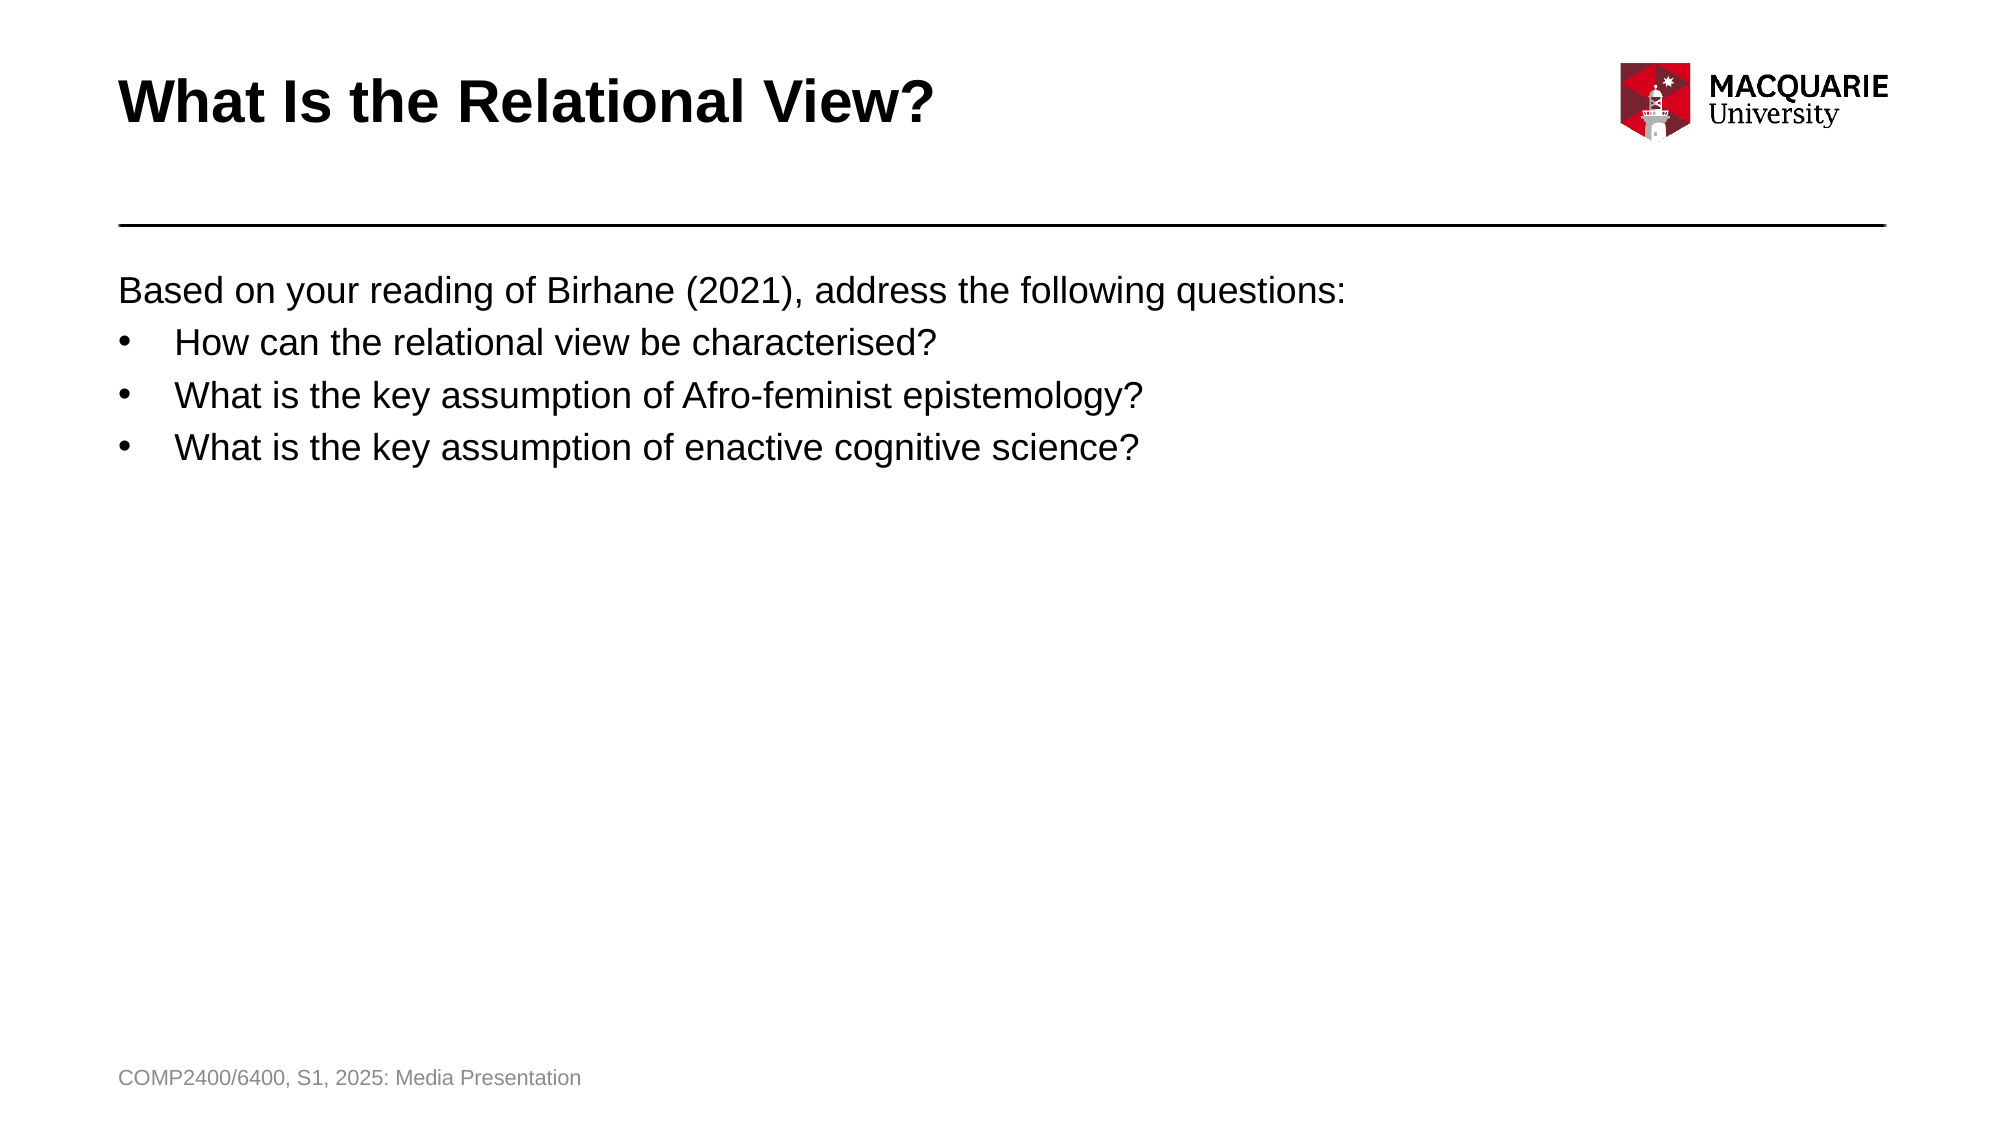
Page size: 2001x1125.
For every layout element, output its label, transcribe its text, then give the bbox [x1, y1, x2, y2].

list Based on your reading of Birhane (2021), address the following questions: How can the relational view be characterised? What is the key assumption of Afro-feminist epistemology? What is the key assumption of enactive cognitive science? [118, 265, 1890, 1009]
picture [1586, 35, 1922, 161]
title What Is the Relational View? [118, 45, 1506, 152]
